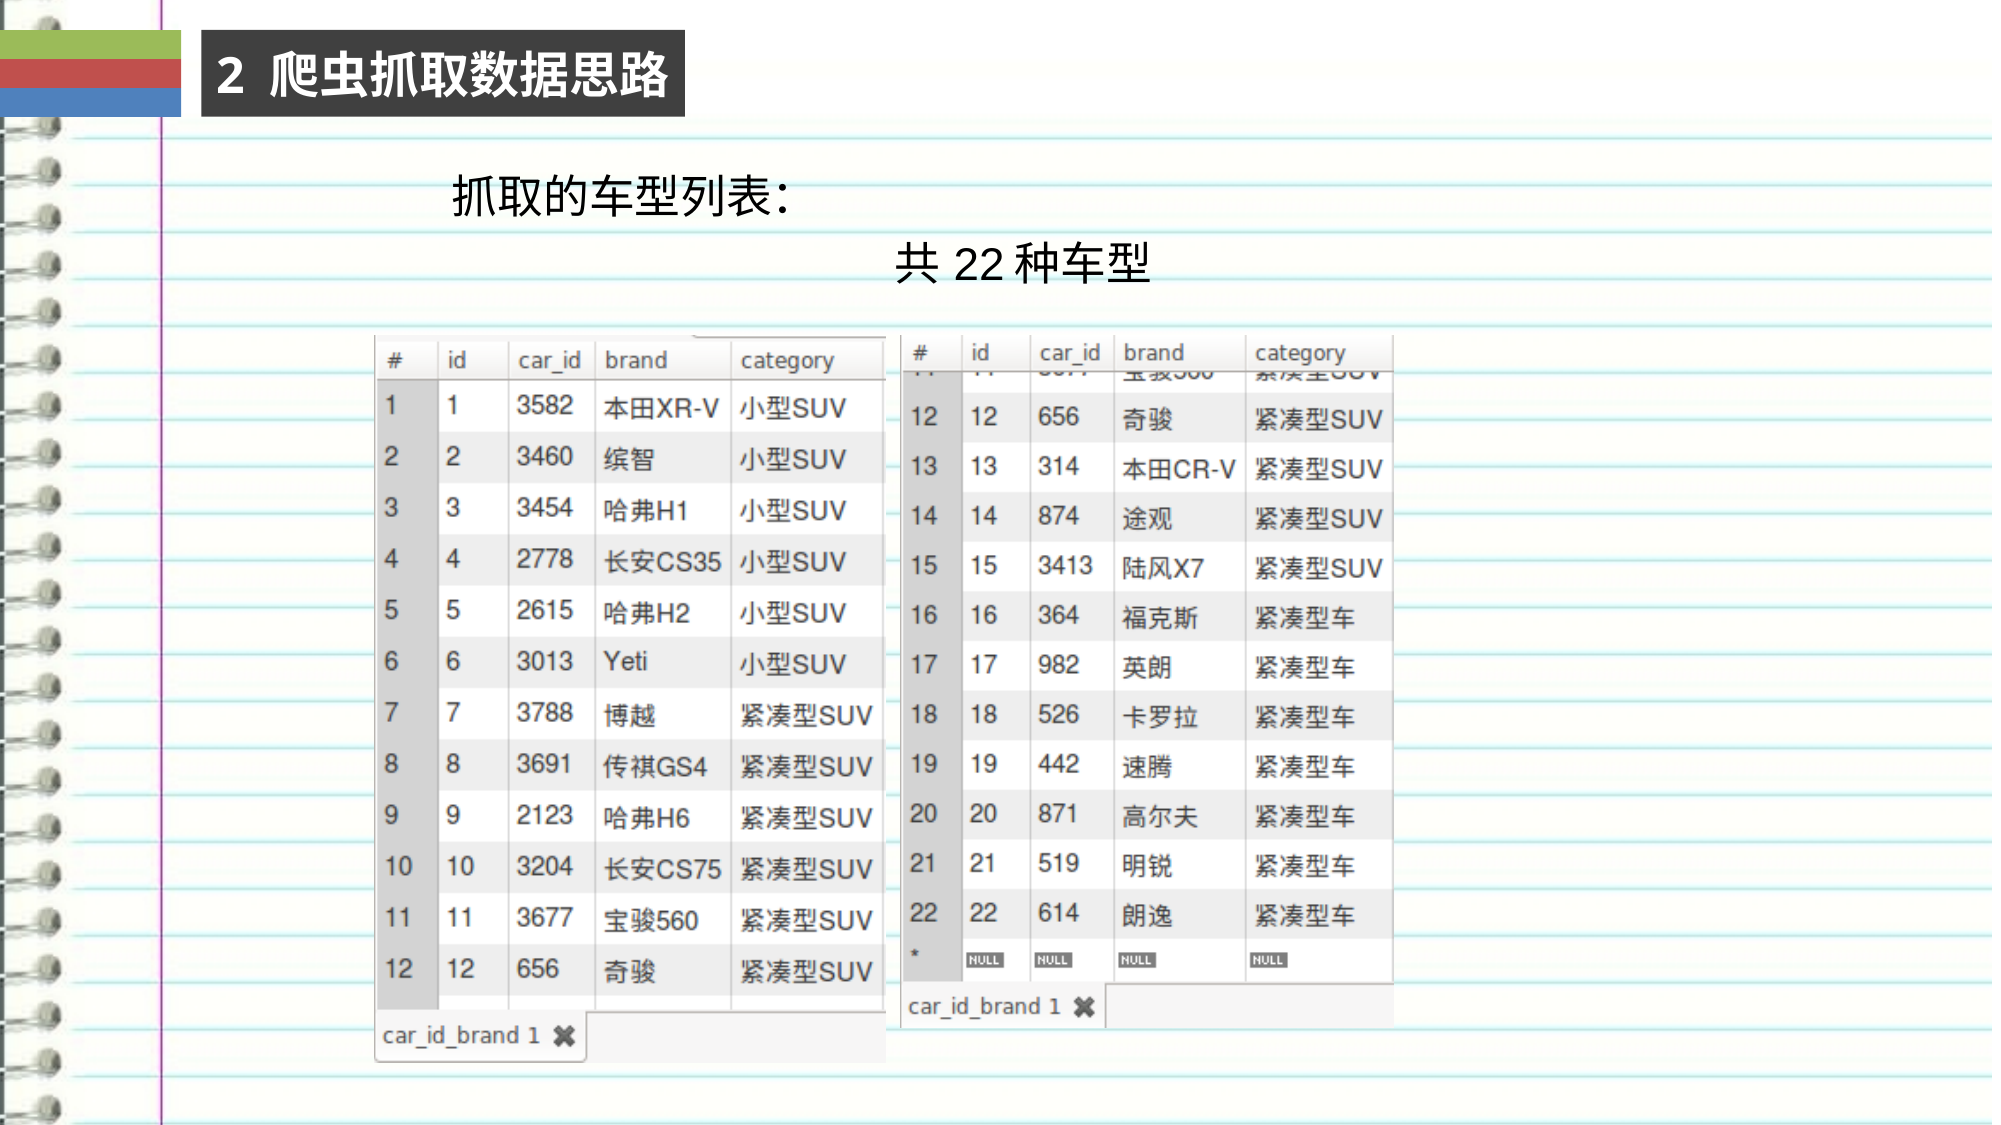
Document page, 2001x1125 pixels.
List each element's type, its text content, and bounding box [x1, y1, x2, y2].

text_box 抓取的车型列表： 共22种车型 [437, 153, 1347, 305]
text_box 2 爬虫抓取数据思路 [201, 29, 685, 117]
picture [0, 0, 1995, 1125]
